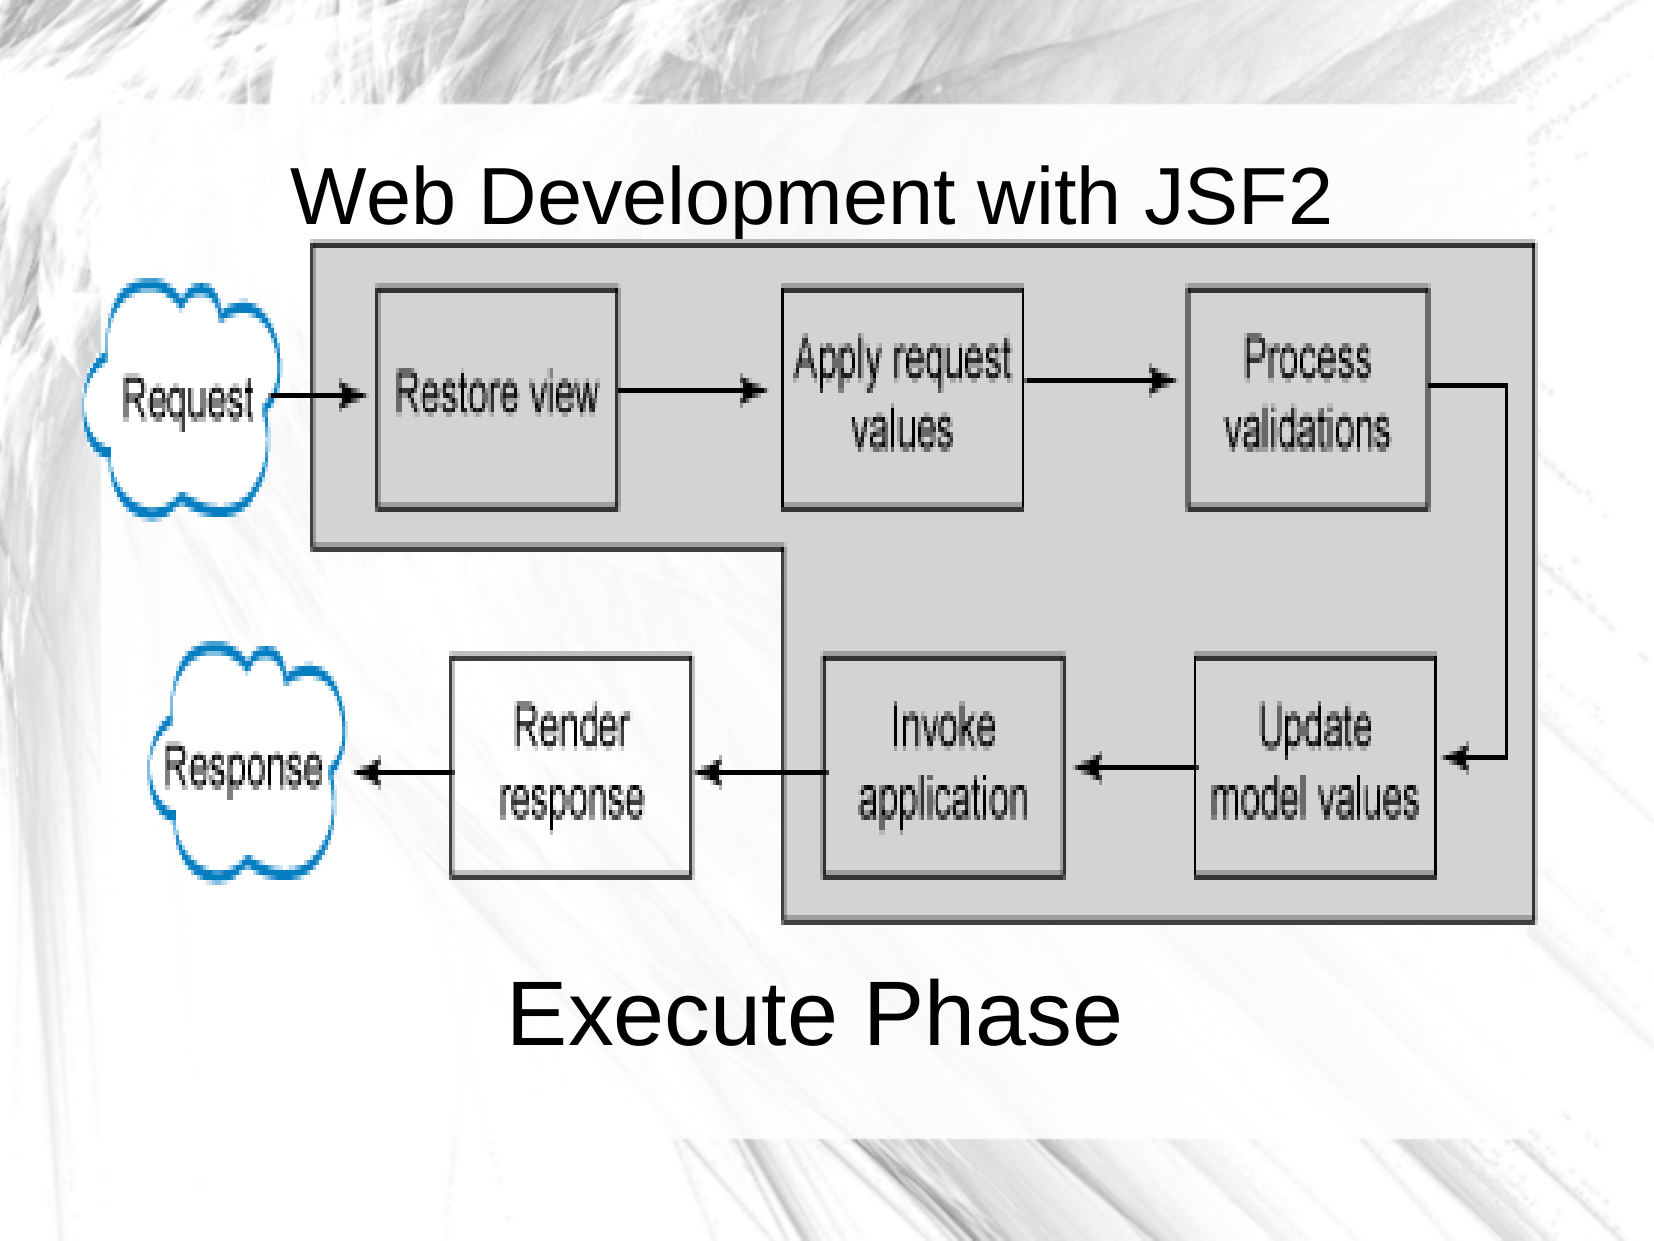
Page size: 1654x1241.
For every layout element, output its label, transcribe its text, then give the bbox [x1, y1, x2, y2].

title Web Development with JSF2 [118, 112, 1506, 239]
picture [0, 0, 1654, 1241]
text_box Execute Phase [210, 962, 1422, 1066]
